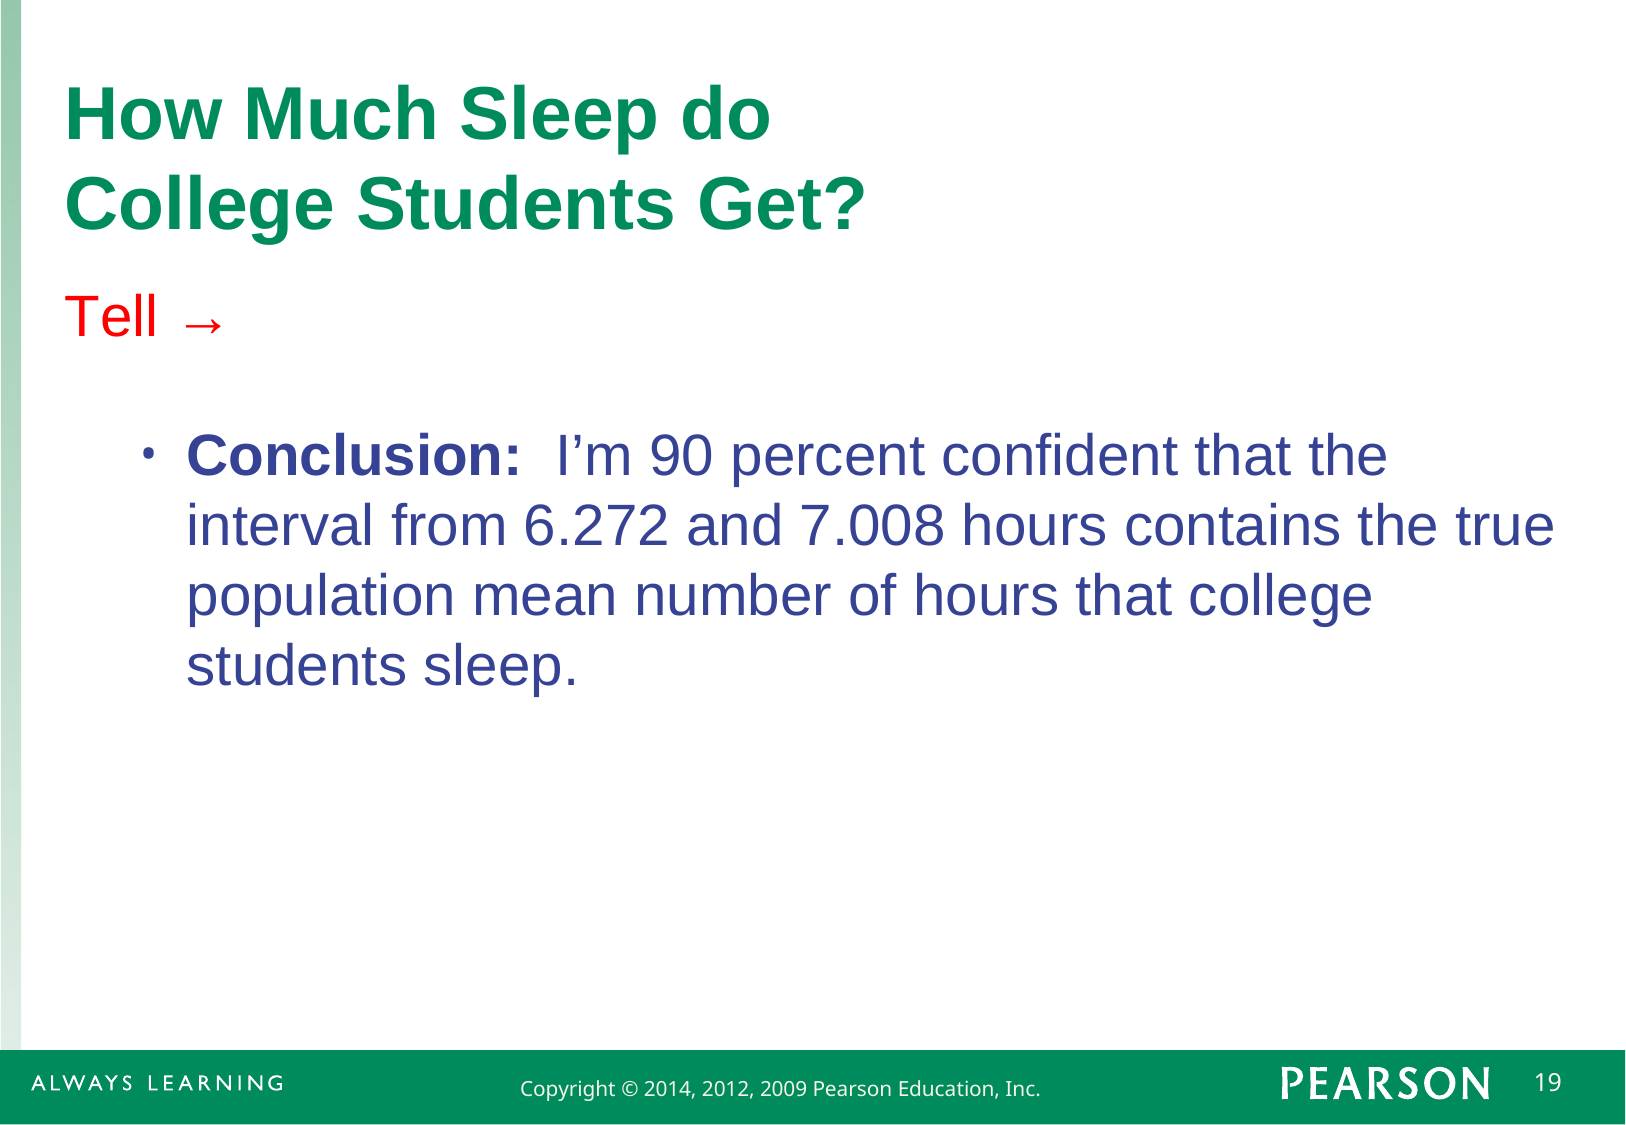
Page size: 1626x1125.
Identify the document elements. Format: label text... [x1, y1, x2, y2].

list Tell → Conclusion: I’m 90 percent confident that the interval from 6.272 and 7.008 hours contains the true population mean number of hours that college students sleep. [64, 208, 1560, 951]
title How Much Sleep do College Students Get? [64, 64, 1560, 208]
